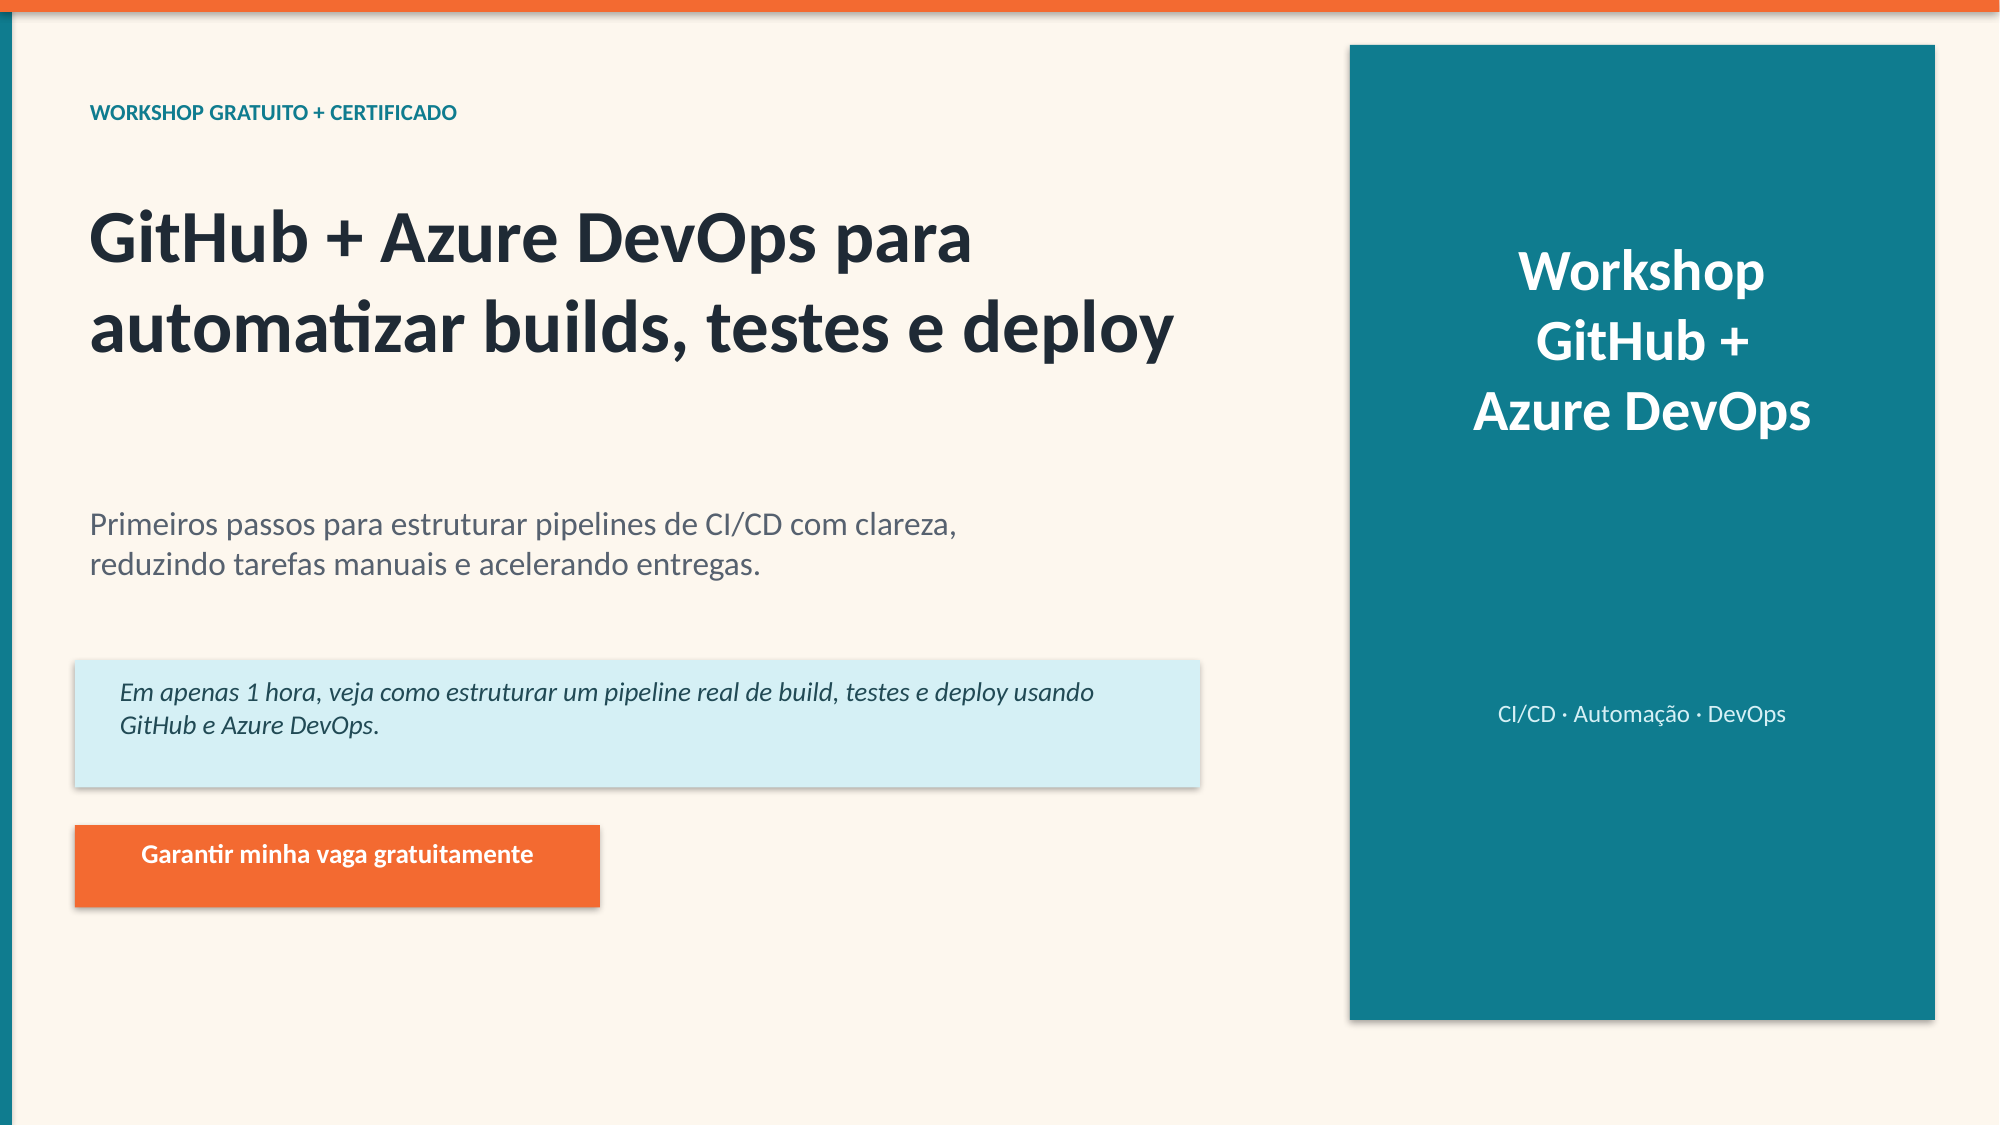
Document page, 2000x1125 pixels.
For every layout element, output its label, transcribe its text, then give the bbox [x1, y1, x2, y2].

text_box Em apenas 1 hora, veja como estruturar um pipeline real de build, testes e deploy usando GitHub e Azure DevOps. [104, 667, 1185, 748]
text_box Workshop GitHub + Azure DevOps [1379, 224, 1905, 450]
text_box [74, 825, 600, 908]
text_box GitHub + Azure DevOps para automatizar builds, testes e deploy [74, 179, 1275, 375]
text_box [74, 660, 1200, 788]
text_box [0, 0, 2000, 1125]
text_box Primeiros passos para estruturar pipelines de CI/CD com clareza, reduzindo tarefas manuais e acelerando entregas. [74, 494, 1200, 590]
text_box Garantir minha vaga gratuitamente [82, 829, 593, 877]
text_box WORKSHOP GRATUITO + CERTIFICADO [74, 90, 1275, 133]
text_box [1349, 44, 1935, 1020]
text_box CI/CD · Automação · DevOps [1379, 690, 1905, 735]
